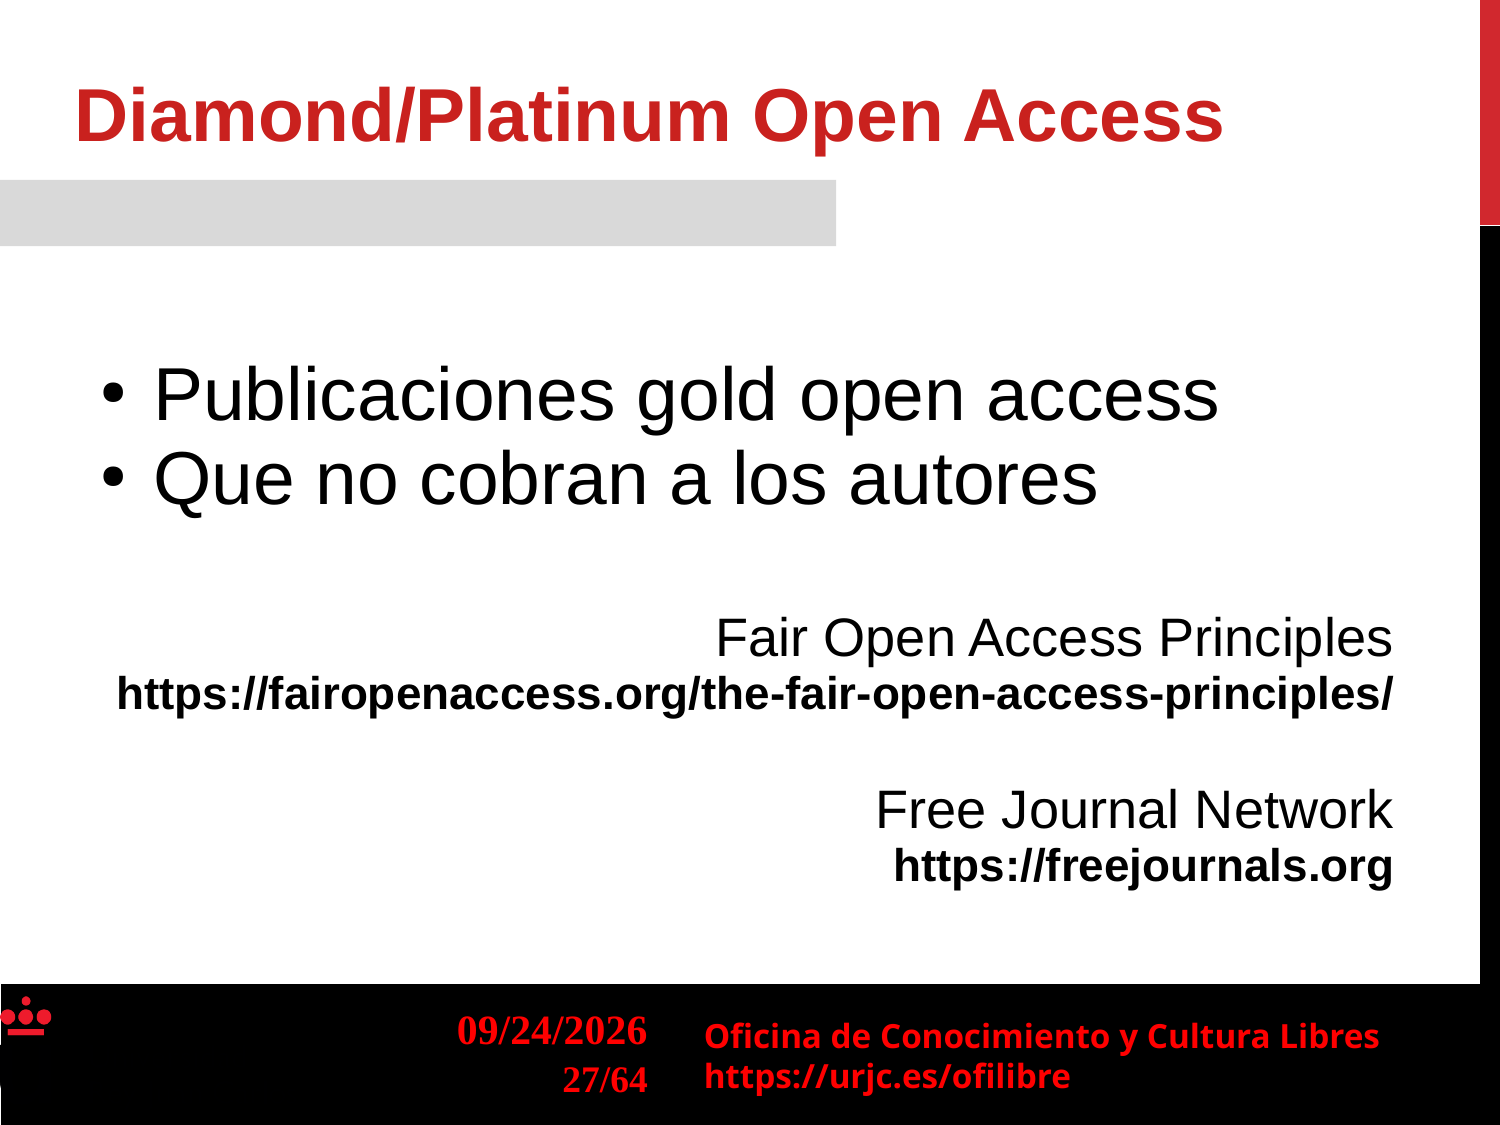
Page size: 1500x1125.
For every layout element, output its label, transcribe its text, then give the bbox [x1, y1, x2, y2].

text_box Fair Open Access Principles https://fairopenaccess.org/the-fair-open-access-principles/ Free Journal Network https://freejournals.org [75, 600, 1410, 951]
title [75, 15, 1425, 172]
text_box Diamond/Platinum Open Access [60, 66, 1351, 249]
text_box Publicaciones gold open access Que no cobran a los autores [67, 345, 1471, 528]
